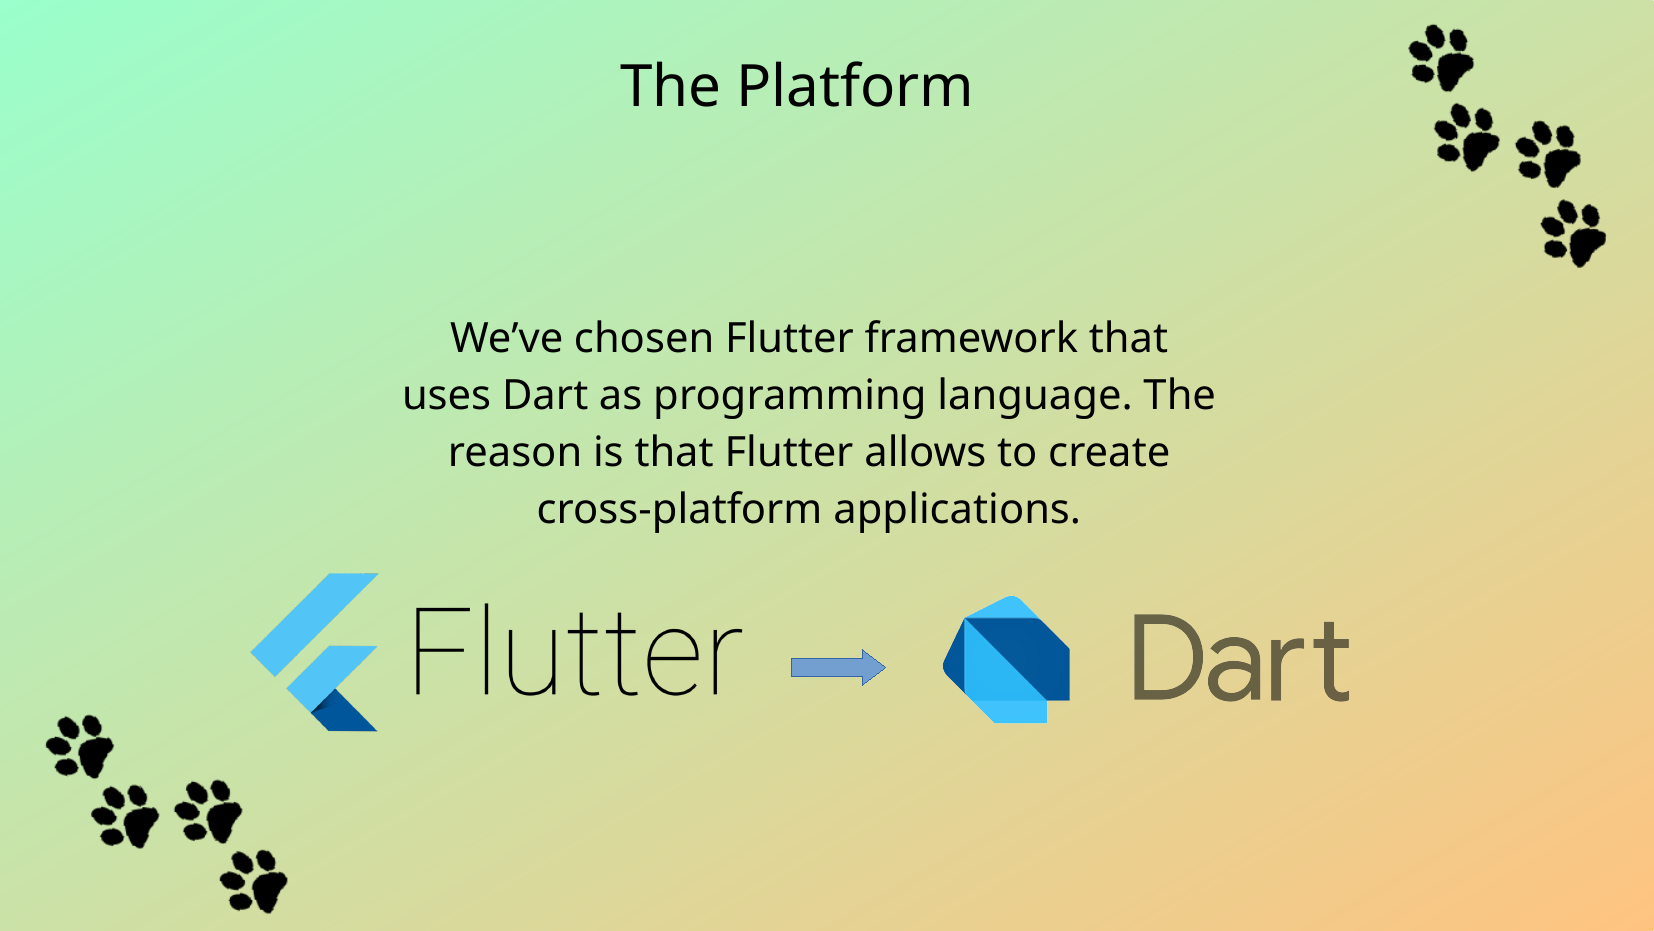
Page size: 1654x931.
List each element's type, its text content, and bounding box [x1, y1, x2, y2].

subtitle The Platform [413, 0, 1182, 201]
picture [933, 540, 1359, 780]
picture [1311, 0, 1654, 363]
text_box [791, 649, 886, 686]
picture [0, 548, 792, 931]
text_box We’ve chosen Flutter framework that uses Dart as programming language. The reason is that Flutter allows to create cross-platform applications. [401, 248, 1217, 597]
